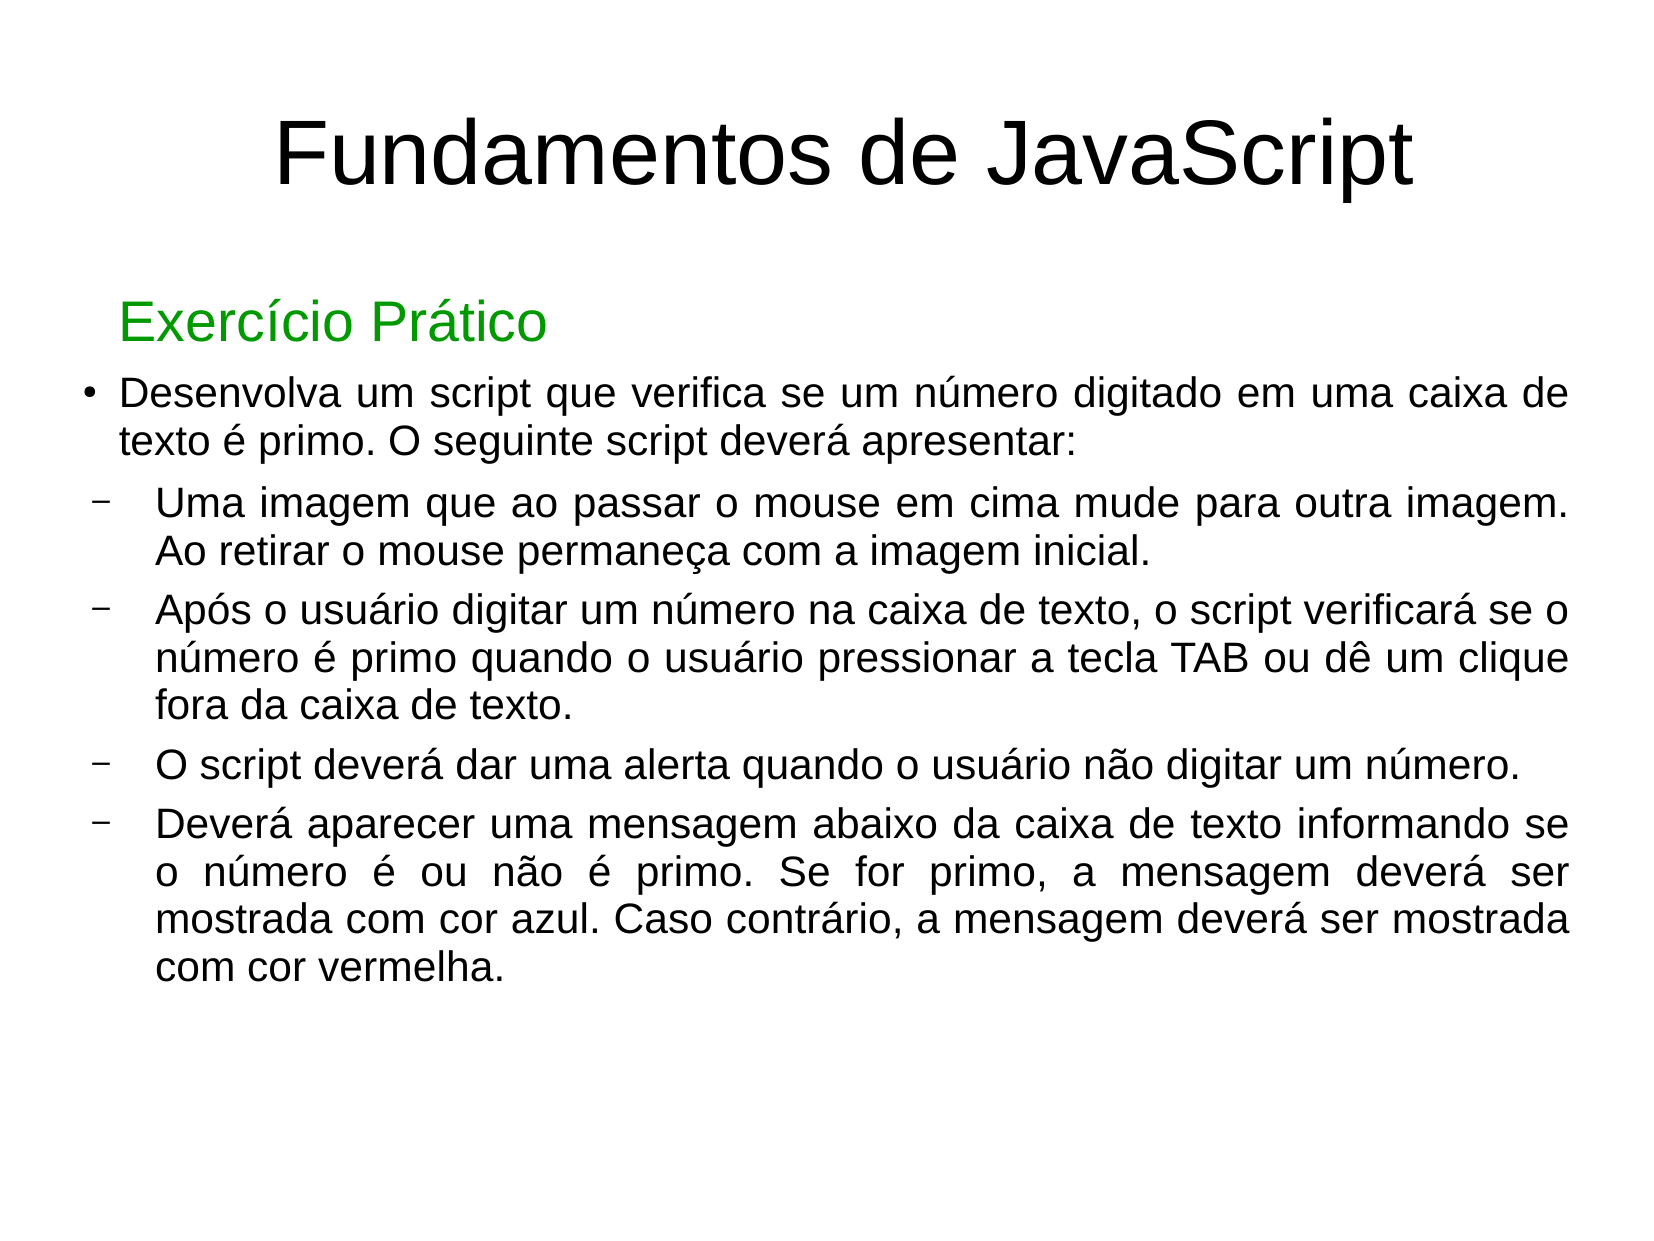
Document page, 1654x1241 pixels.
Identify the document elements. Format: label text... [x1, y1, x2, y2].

list Exercício Prático Desenvolva um script que verifica se um número digitado em uma caixa de texto é primo. O seguinte script deverá apresentar: Uma imagem que ao passar o mouse em cima mude para outra imagem. Ao retirar o mouse permaneça com a imagem inicial. Após o usuário digitar um número na caixa de texto, o script verificará se o número é primo quando o usuário pressionar a tecla TAB ou dê um clique fora da caixa de texto. O script deverá dar uma alerta quando o usuário não digitar um número. Deverá aparecer uma mensagem abaixo da caixa de texto informando se o número é ou não é primo. Se for primo, a mensagem deverá ser mostrada com cor azul. Caso contrário, a mensagem deverá ser mostrada com cor vermelha. [82, 290, 1571, 1010]
title Fundamentos de JavaScript [82, 49, 1571, 257]
